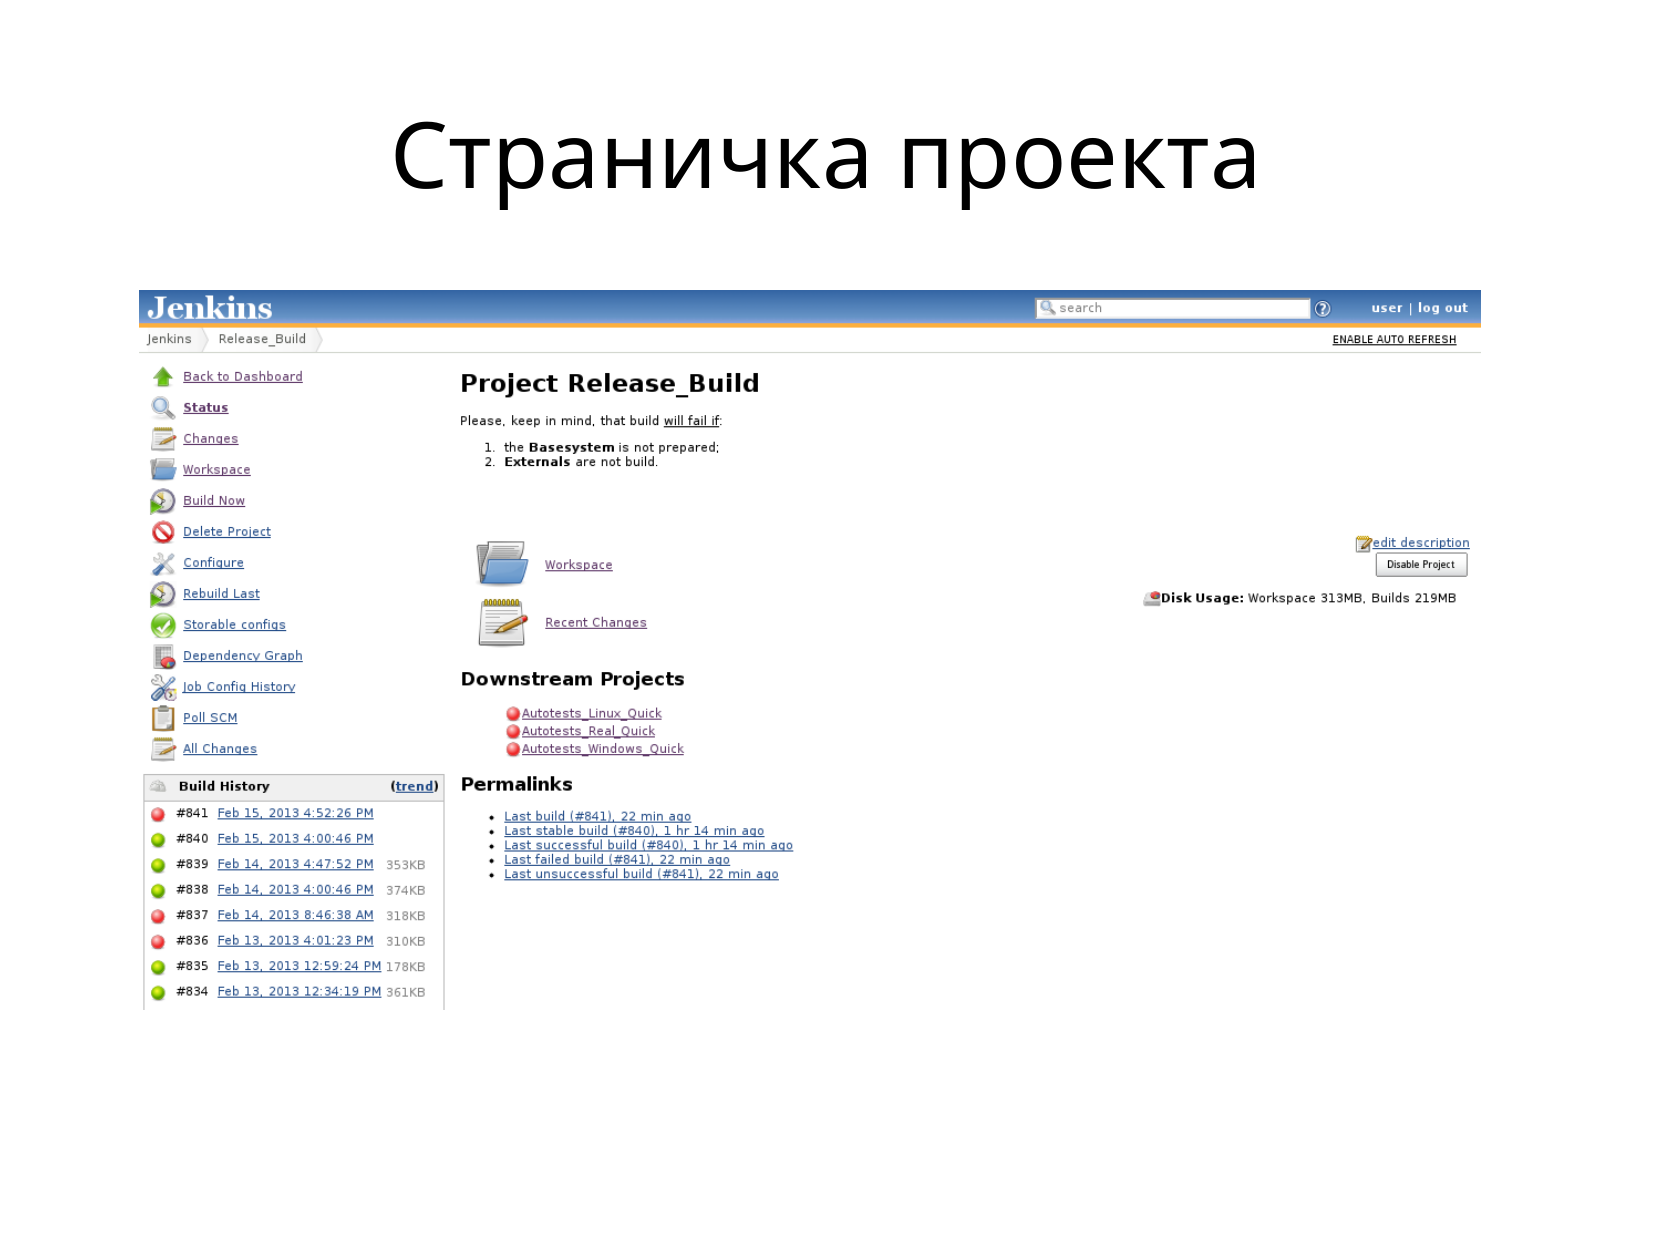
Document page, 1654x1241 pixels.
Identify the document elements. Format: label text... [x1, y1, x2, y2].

picture [139, 290, 1481, 1010]
title Страничка проекта [82, 49, 1571, 257]
